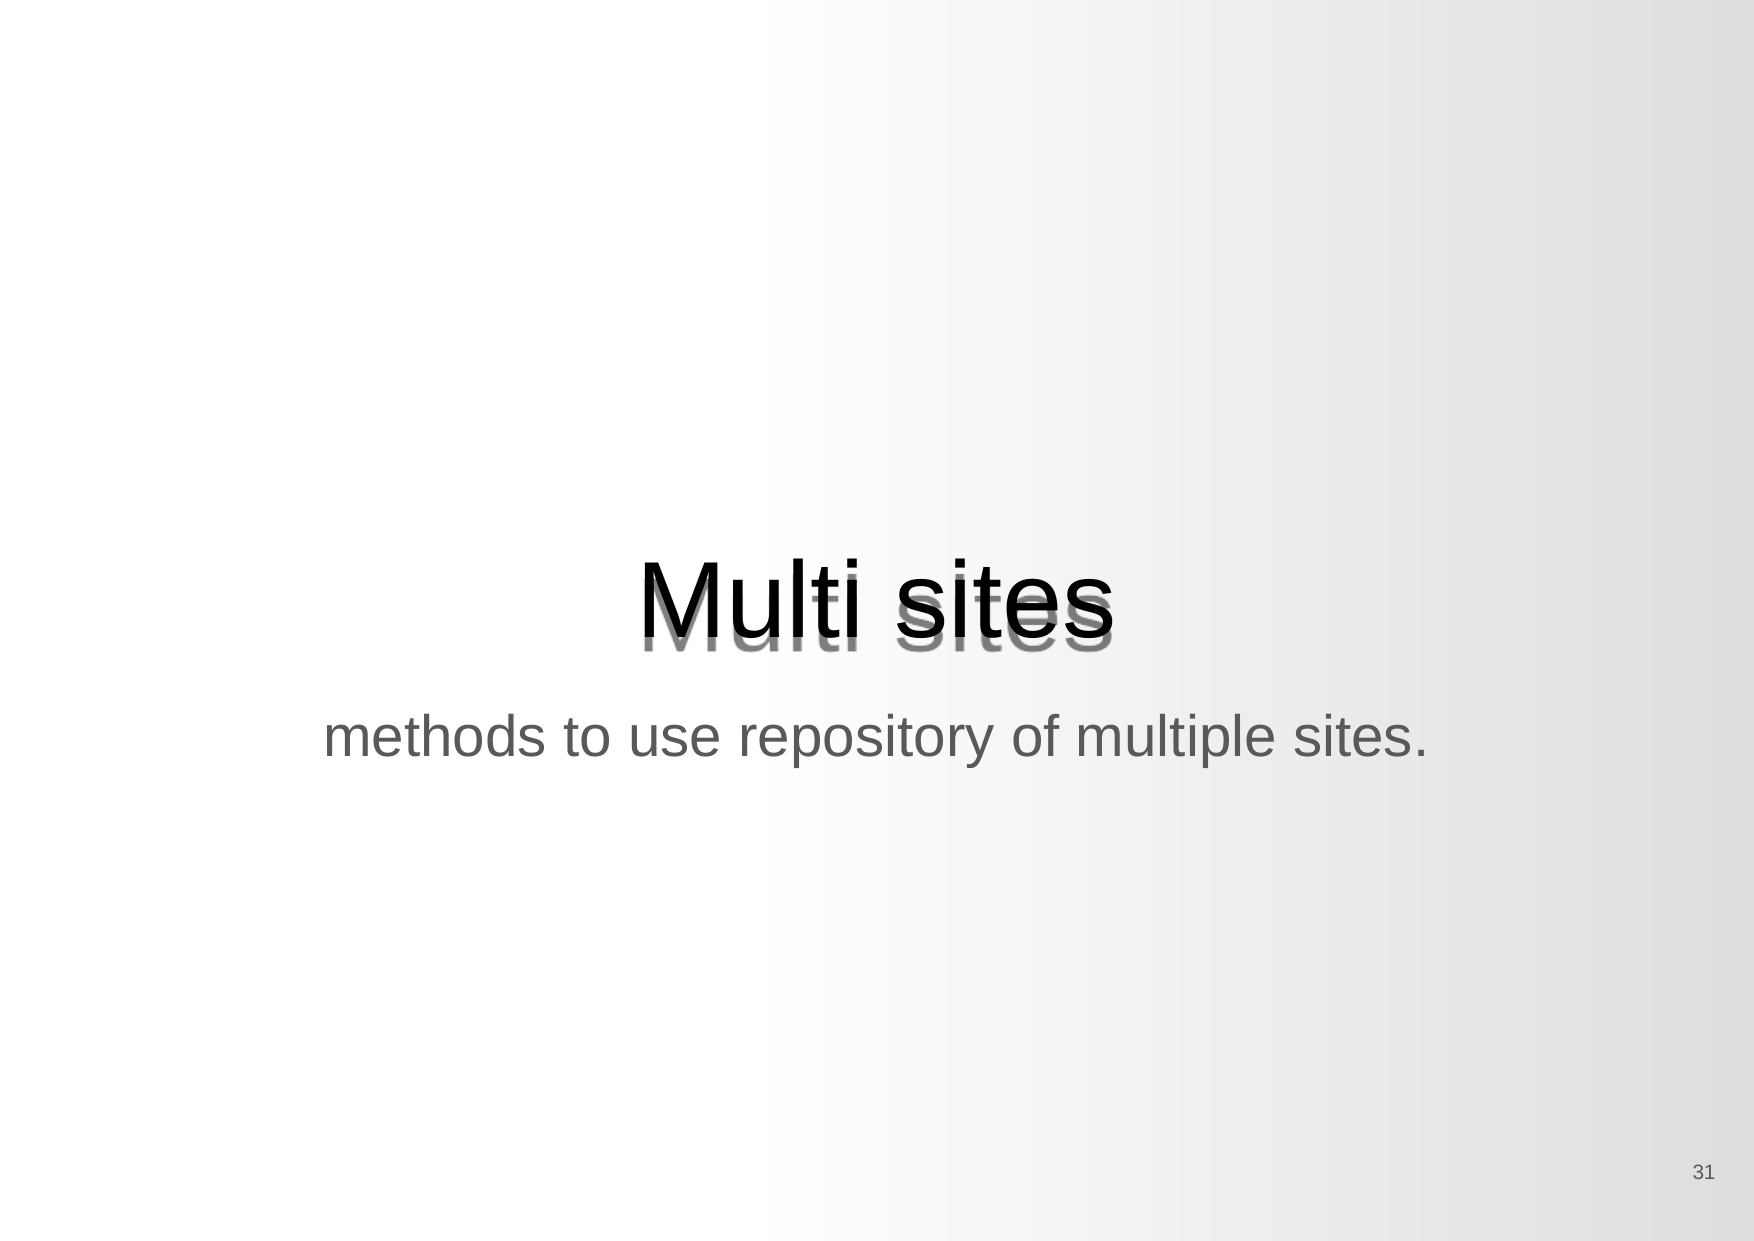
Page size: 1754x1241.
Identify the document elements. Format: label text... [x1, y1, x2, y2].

subtitle methods to use repository of multiple sites. [59, 683, 1695, 875]
title Multi sites [59, 179, 1695, 675]
slide_number <number> [1625, 1124, 1731, 1220]
